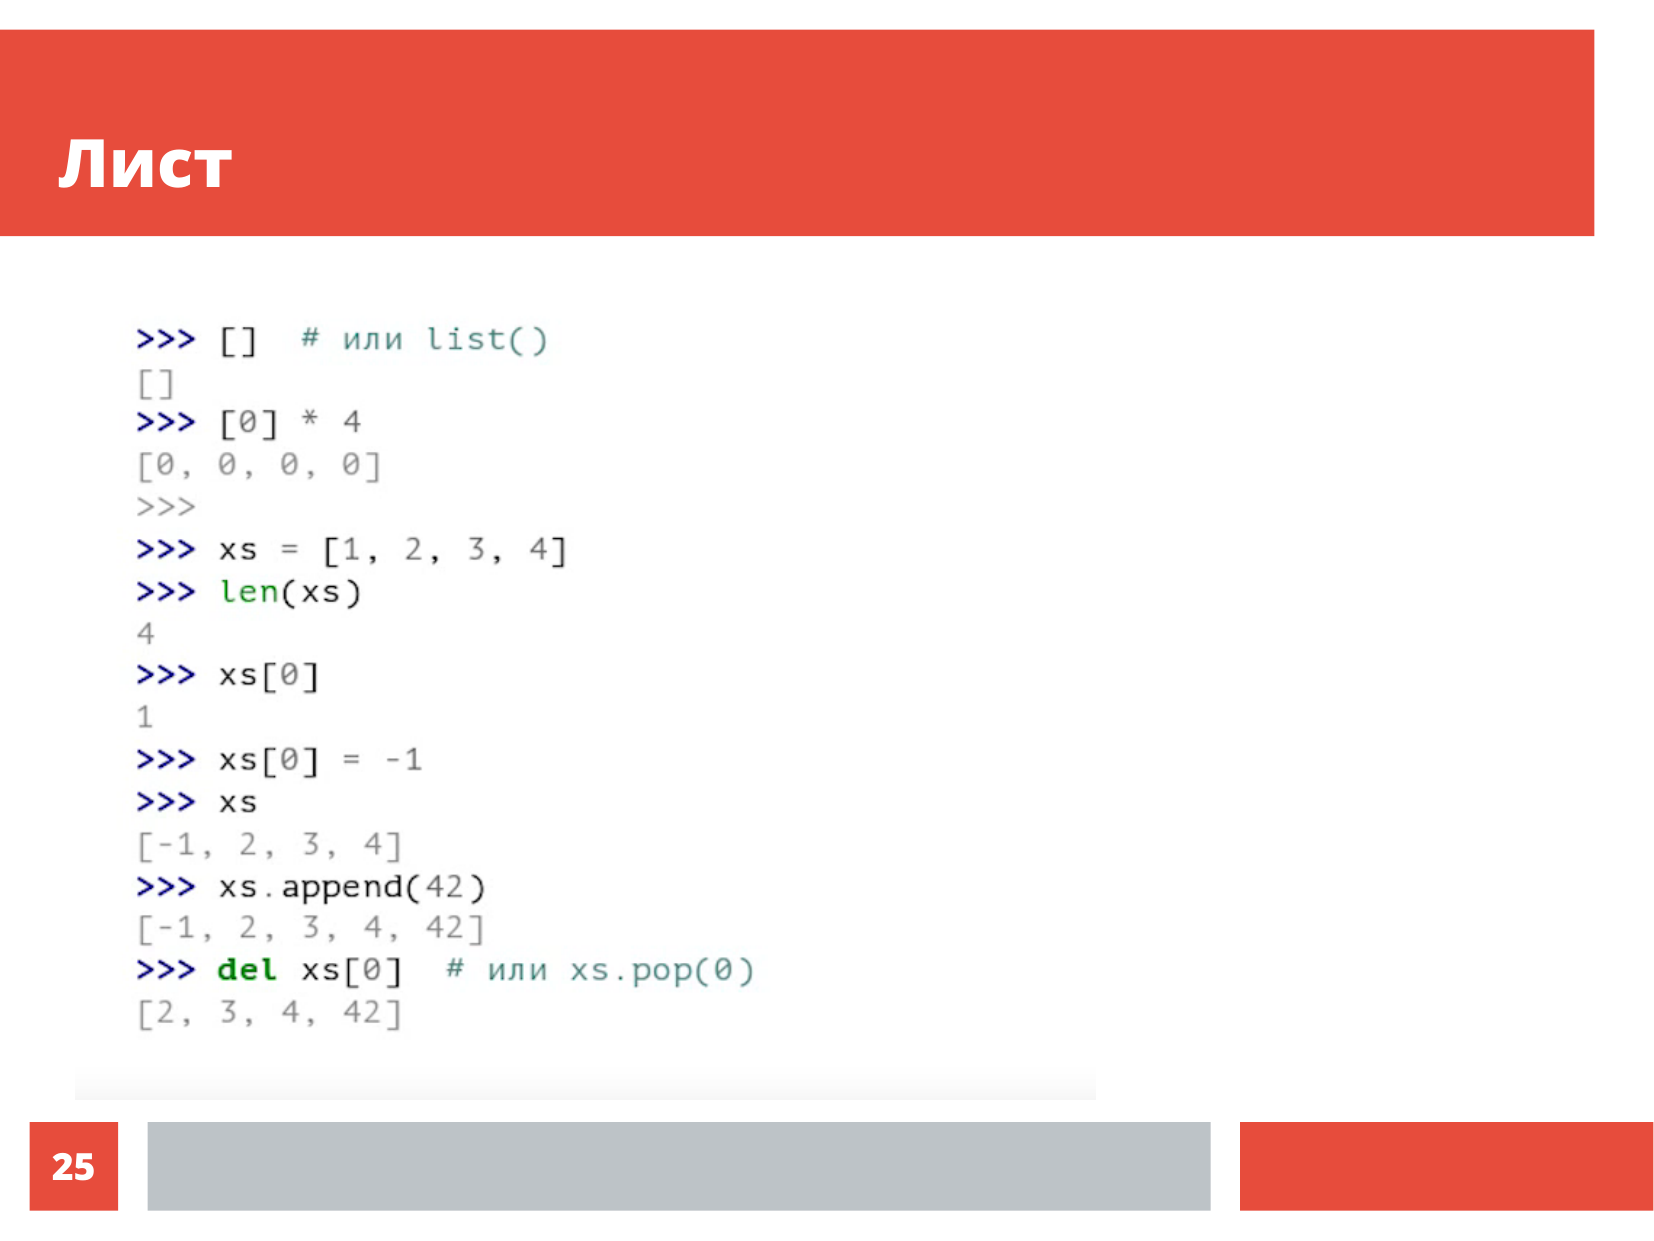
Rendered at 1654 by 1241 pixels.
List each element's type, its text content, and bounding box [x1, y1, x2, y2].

title Лист [59, 59, 1595, 207]
picture [75, 252, 1096, 1100]
